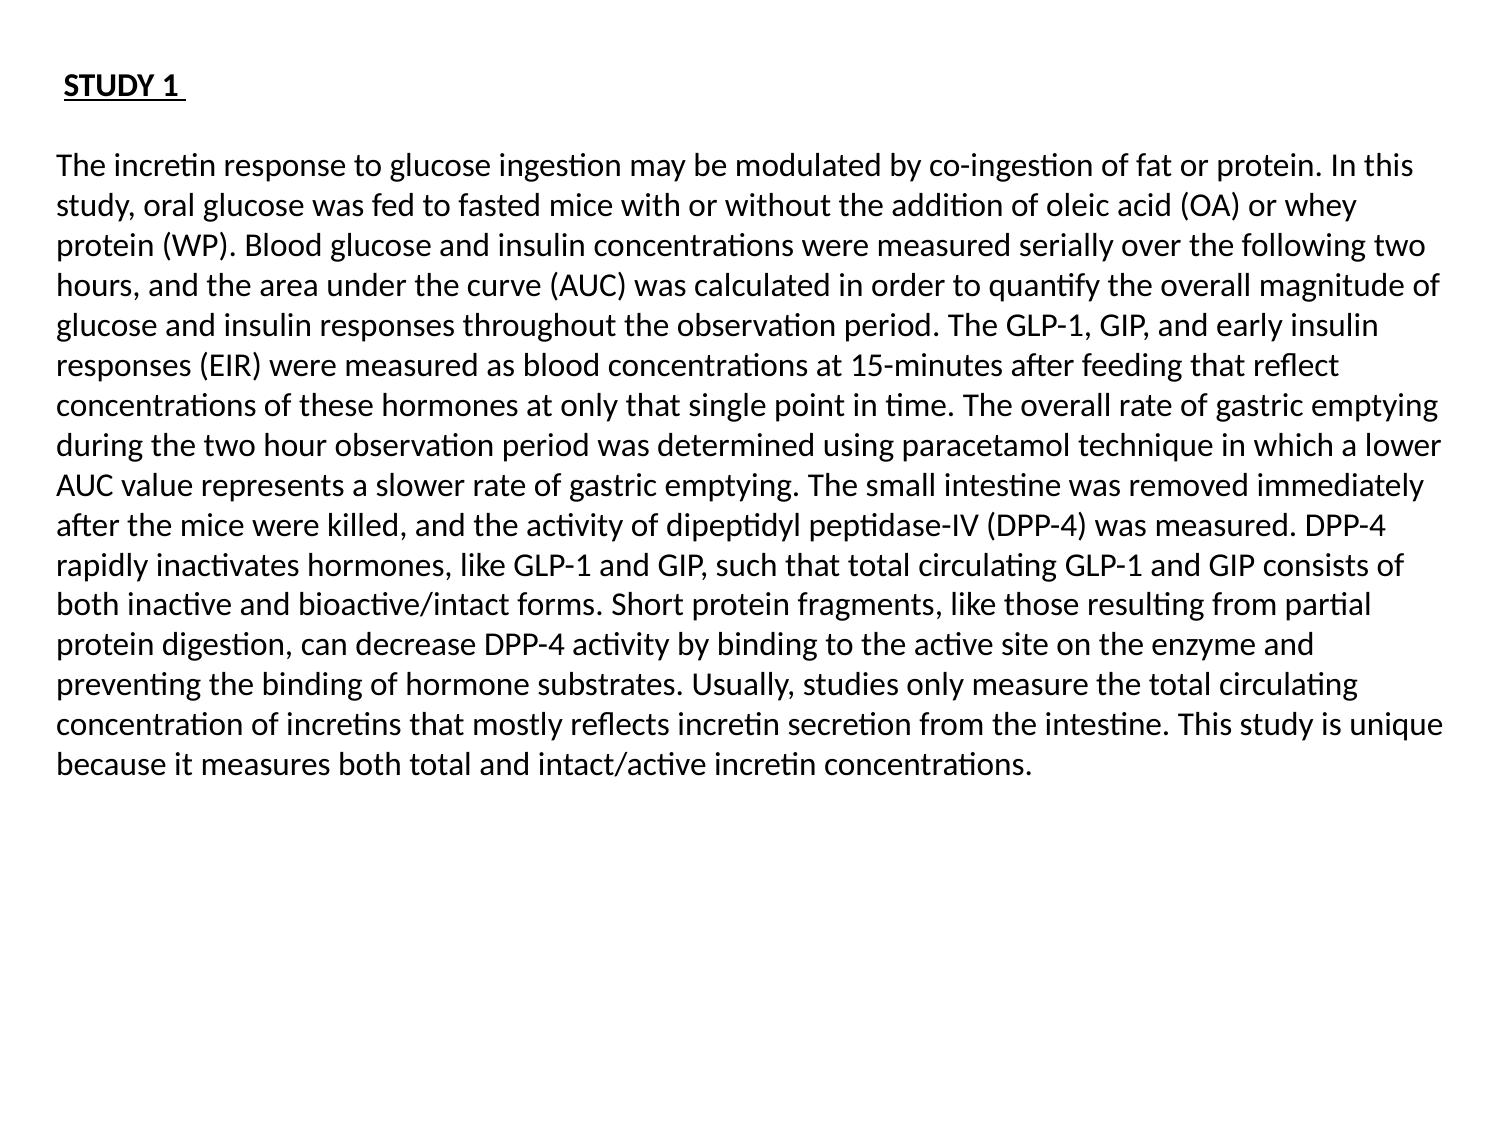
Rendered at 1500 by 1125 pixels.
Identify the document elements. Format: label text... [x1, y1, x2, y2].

text_box STUDY 1 The incretin response to glucose ingestion may be modulated by co-ingestion of fat or protein. In this study, oral glucose was fed to fasted mice with or without the addition of oleic acid (OA) or whey protein (WP). Blood glucose and insulin concentrations were measured serially over the following two hours, and the area under the curve (AUC) was calculated in order to quantify the overall magnitude of glucose and insulin responses throughout the observation period. The GLP-1, GIP, and early insulin responses (EIR) were measured as blood concentrations at 15-minutes after feeding that reflect concentrations of these hormones at only that single point in time. The overall rate of gastric emptying during the two hour observation period was determined using paracetamol technique in which a lower AUC value represents a slower rate of gastric emptying. The small intestine was removed immediately after the mice were killed, and the activity of dipeptidyl peptidase-IV (DPP-4) was measured. DPP-4 rapidly inactivates hormones, like GLP-1 and GIP, such that total circulating GLP-1 and GIP consists of both inactive and bioactive/intact forms. Short protein fragments, like those resulting from partial protein digestion, can decrease DPP-4 activity by binding to the active site on the enzyme and preventing the binding of hormone substrates. Usually, studies only measure the total circulating concentration of incretins that mostly reflects incretin secretion from the intestine. This study is unique because it measures both total and intact/active incretin concentrations. [41, 56, 1471, 799]
